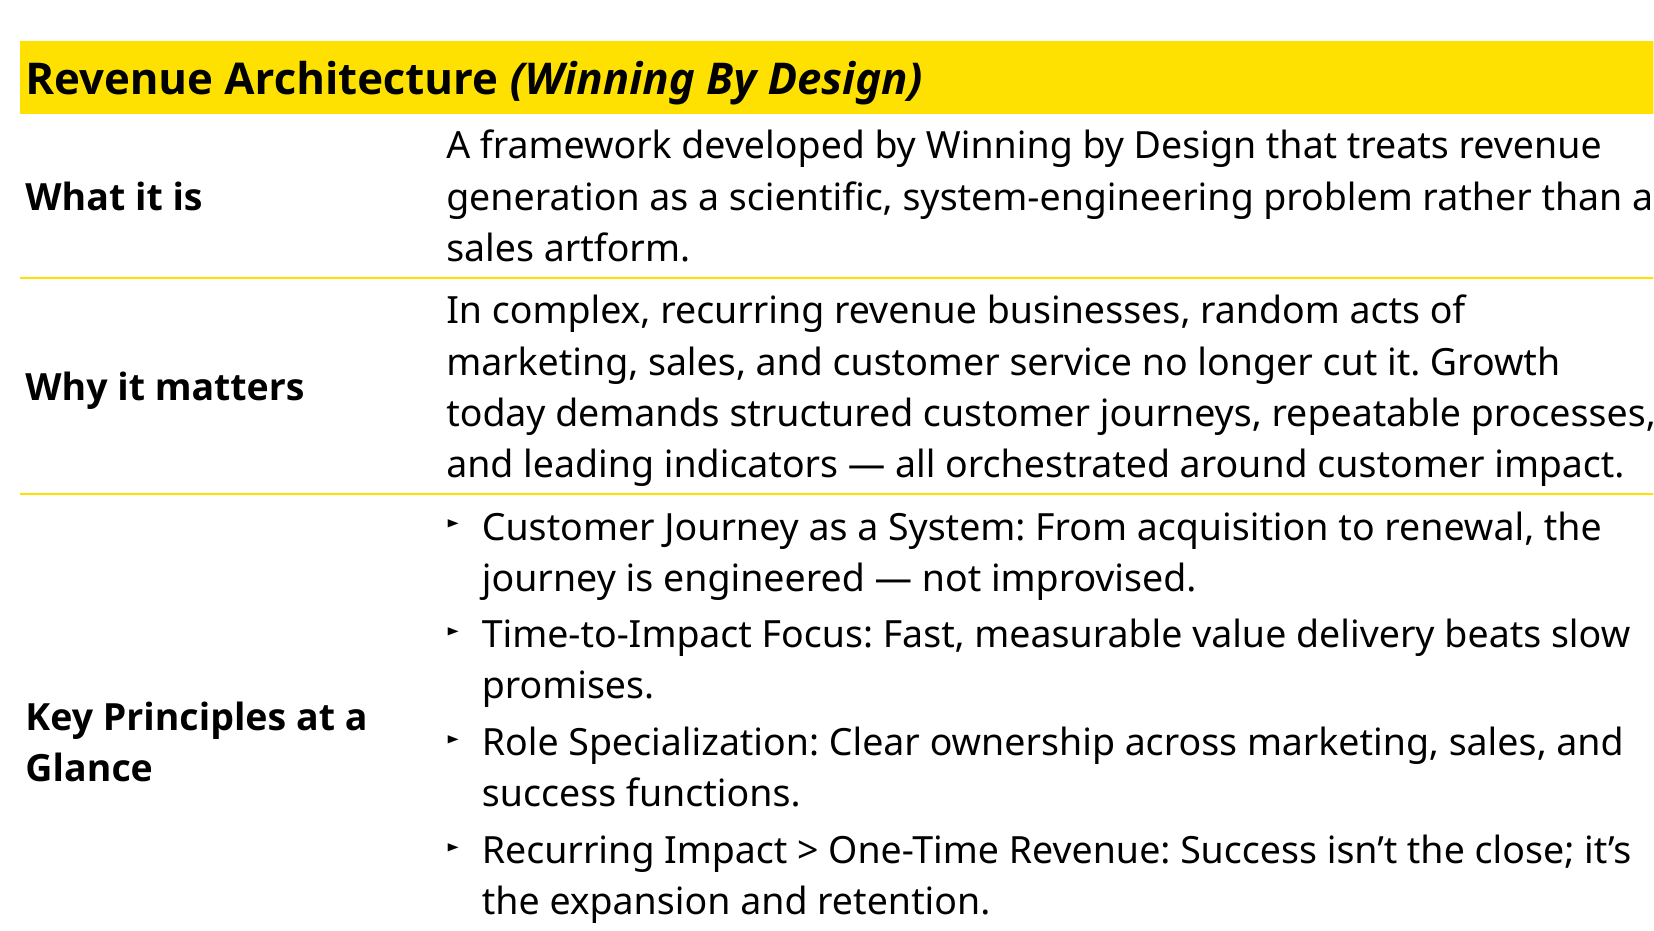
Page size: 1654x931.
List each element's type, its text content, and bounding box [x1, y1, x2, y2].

table_cell Why it matters [20, 279, 440, 493]
table_header Revenue Architecture (Winning By Design) [20, 42, 1654, 112]
table_cell A framework developed by Winning by Design that treats revenue generation as a scientific, system-engineering problem rather than a sales artform. [440, 114, 1654, 277]
table_cell In complex, recurring revenue businesses, random acts of marketing, sales, and customer service no longer cut it. Growth today demands structured customer journeys, repeatable processes, and leading indicators — all orchestrated around customer impact. [440, 279, 1654, 493]
table_cell Key Principles at a Glance [20, 495, 440, 931]
table_cell What it is [20, 114, 440, 277]
table_cell Customer Journey as a System: From acquisition to renewal, the journey is engineered — not improvised. Time-to-Impact Focus: Fast, measurable value delivery beats slow promises. Role Specialization: Clear ownership across marketing, sales, and success functions. Recurring Impact > One-Time Revenue: Success isn’t the close; it’s the expansion and retention. Systems over Superstars: Growth is built on processes, not heroics. [440, 495, 1654, 931]
